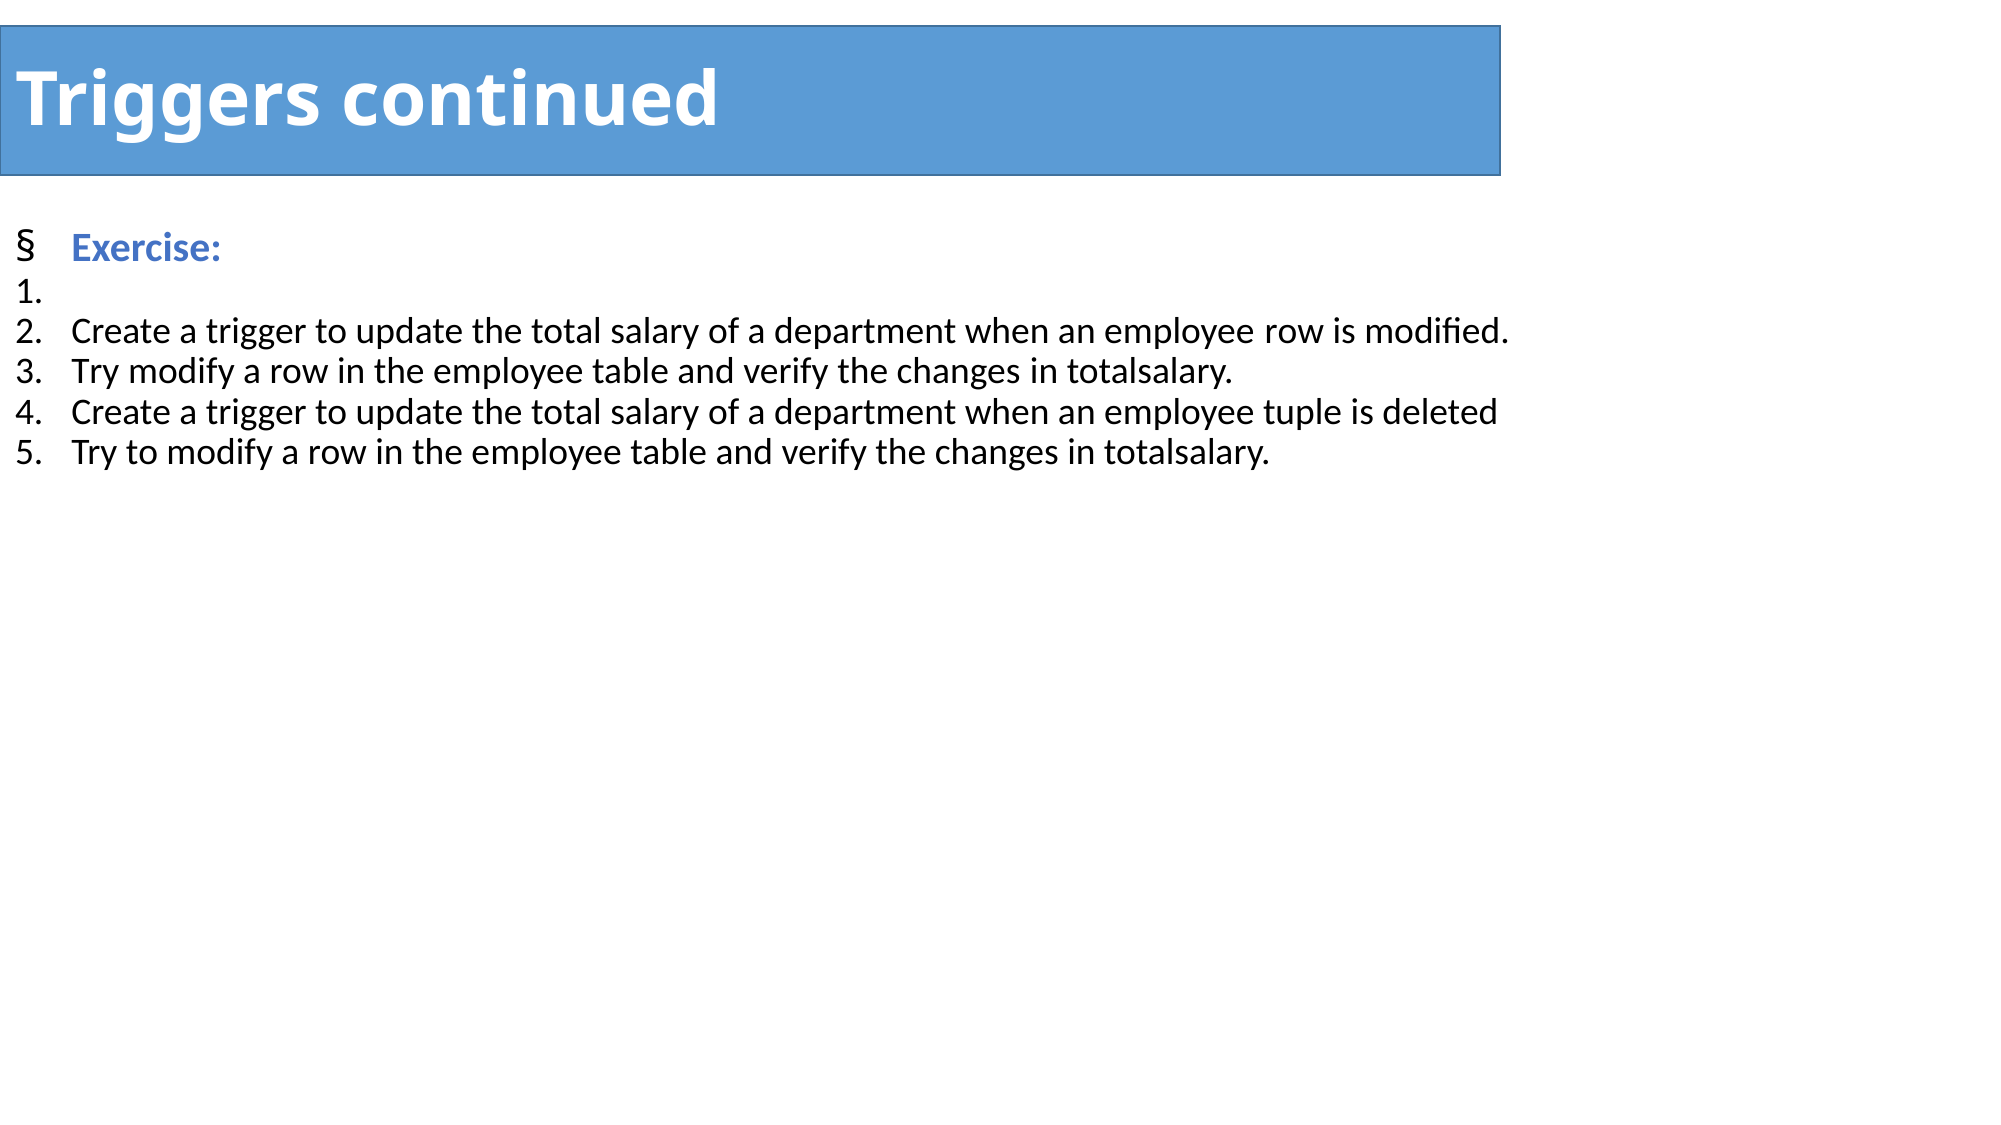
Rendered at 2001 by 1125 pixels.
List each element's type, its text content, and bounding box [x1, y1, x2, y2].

text_box Exercise: Create a trigger to update the total salary of a department when an employee row is modified. Try modify a row in the employee table and verify the changes in totalsalary. Create a trigger to update the total salary of a department when an employee tuple is deleted Try to modify a row in the employee table and verify the changes in totalsalary. [0, 218, 1911, 602]
title Triggers continued [0, 26, 1501, 176]
